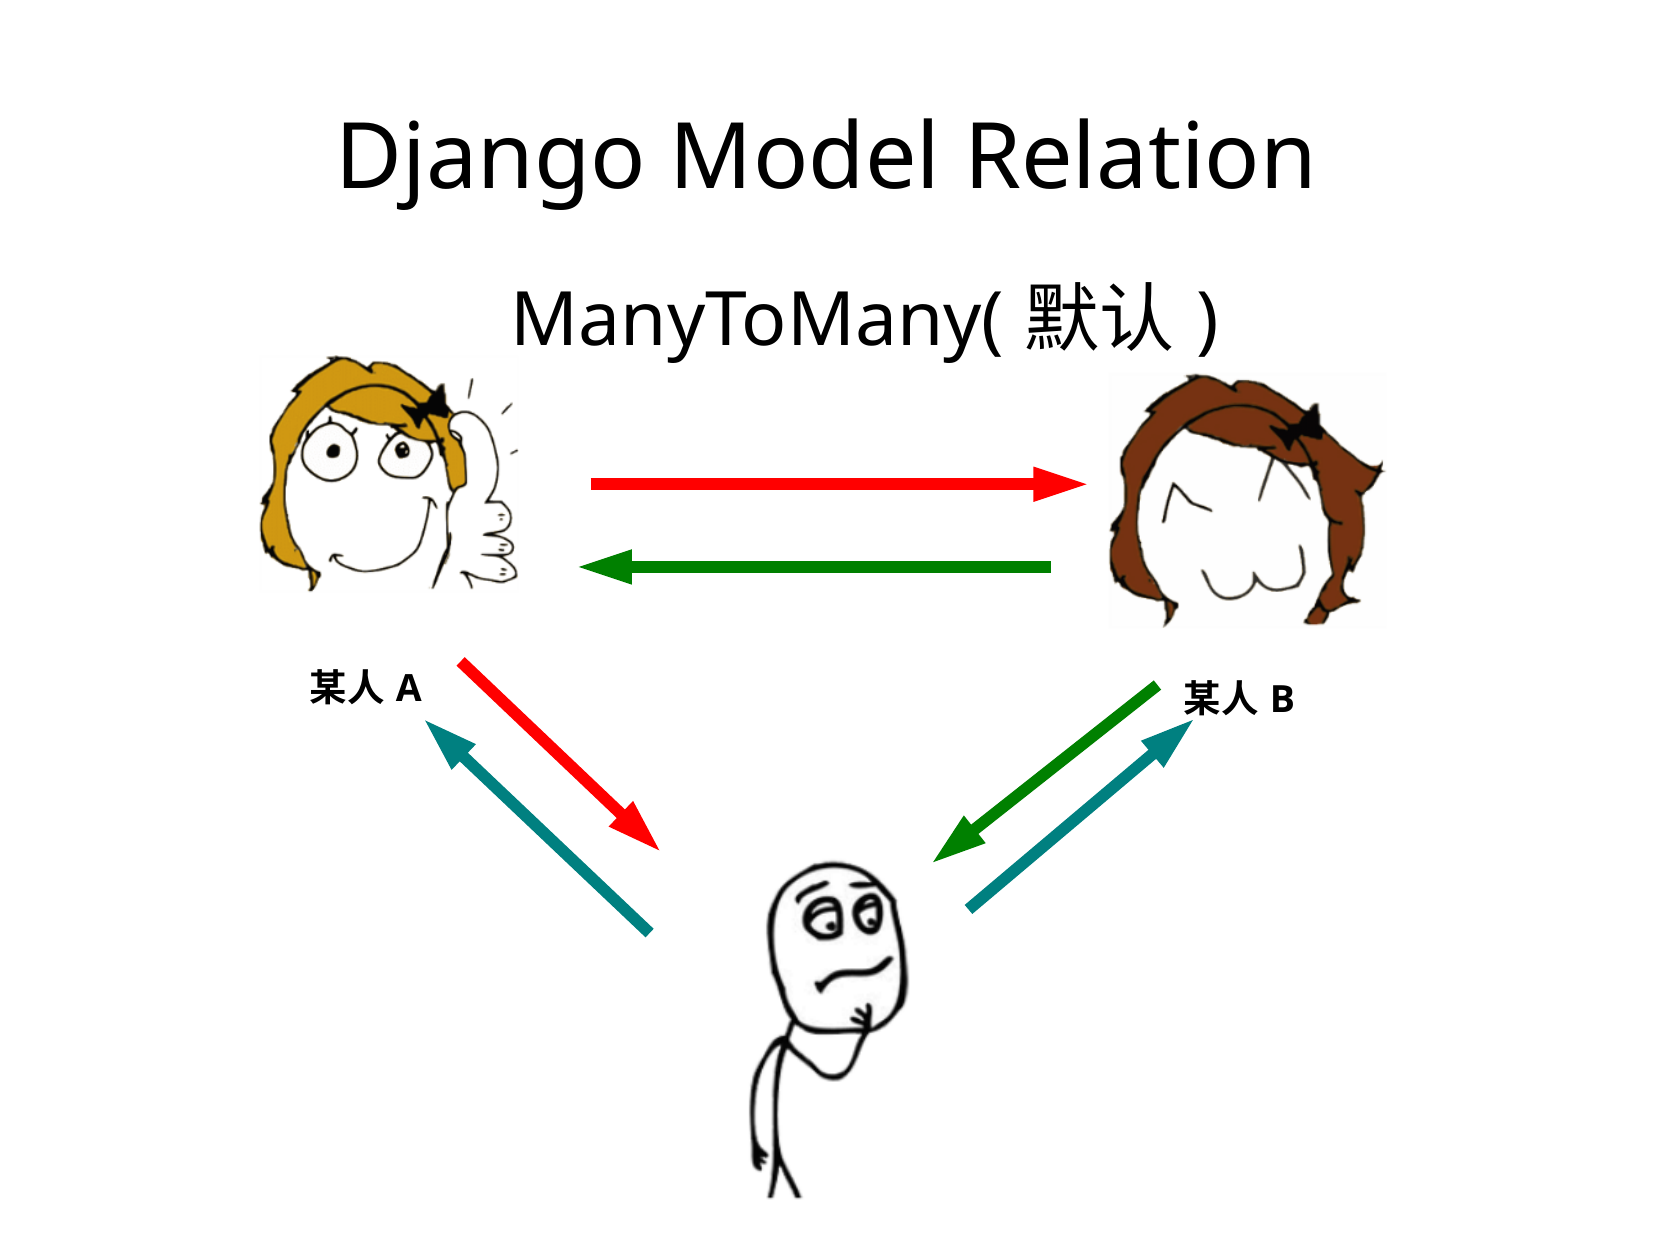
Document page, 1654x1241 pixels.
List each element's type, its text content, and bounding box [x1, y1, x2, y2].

picture [224, 354, 556, 622]
picture [1086, 364, 1410, 638]
text_box 某人B [1169, 661, 1371, 721]
title Django Model Relation [82, 49, 1571, 257]
text_box 某人A [295, 650, 567, 709]
text_box ManyToMany(默认) [496, 251, 1288, 355]
picture [682, 826, 1016, 1201]
